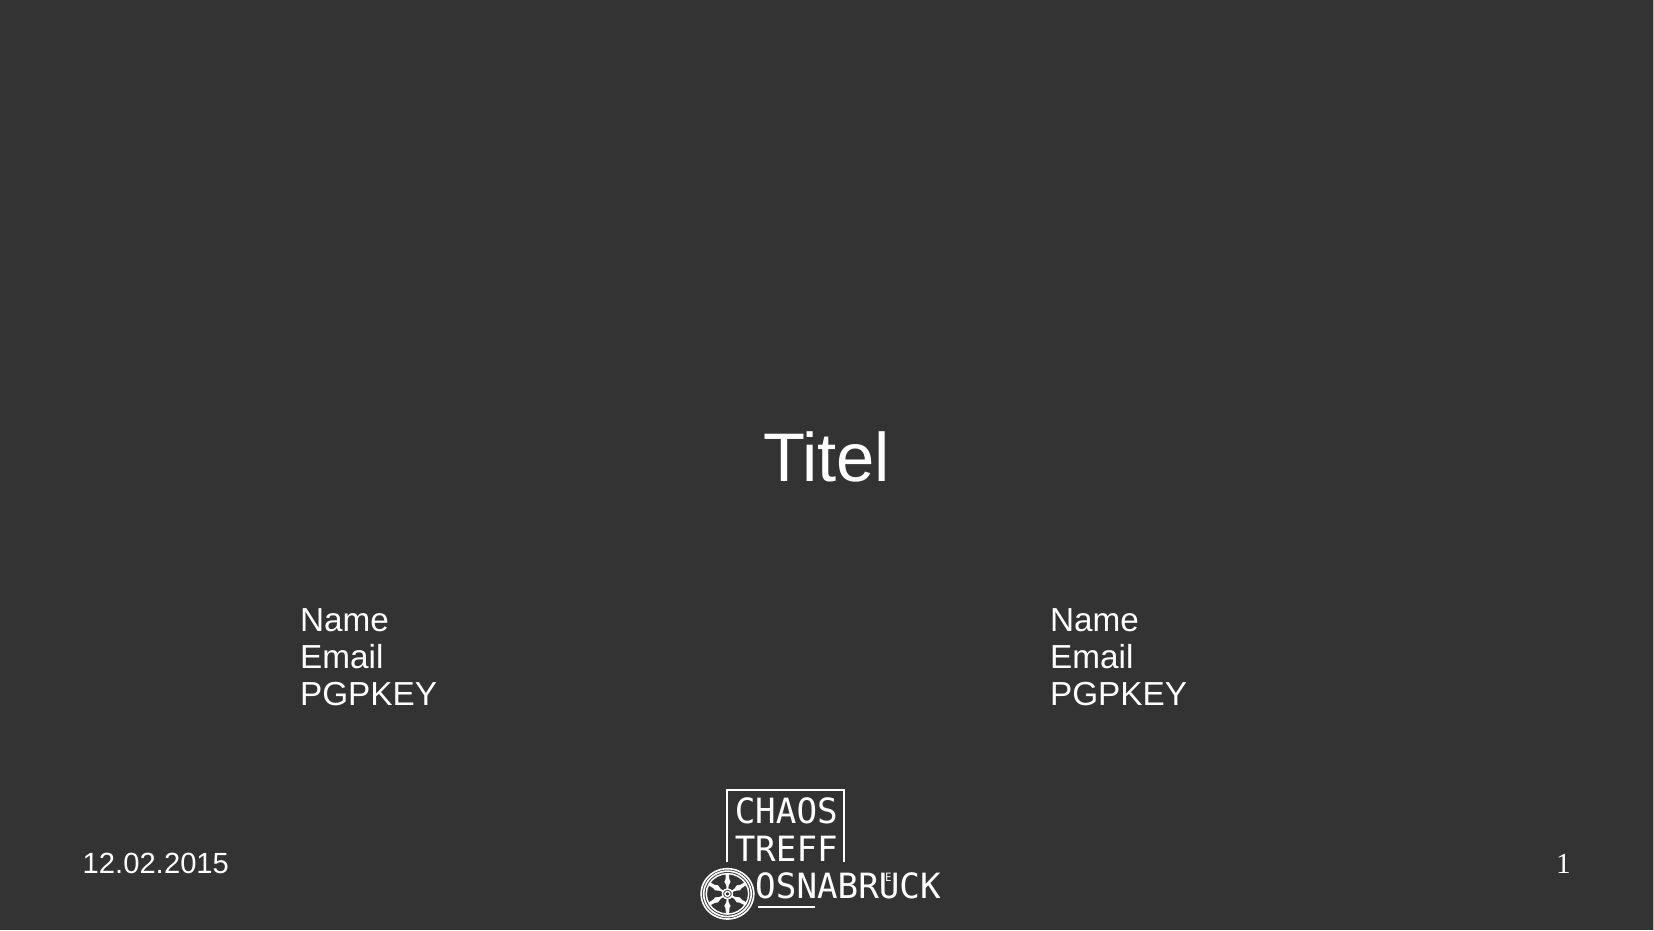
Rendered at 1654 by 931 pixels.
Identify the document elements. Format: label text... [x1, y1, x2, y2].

title Titel [82, 379, 1571, 535]
title Name Name Email Email PGPKEY PGPKEY [300, 579, 1335, 736]
